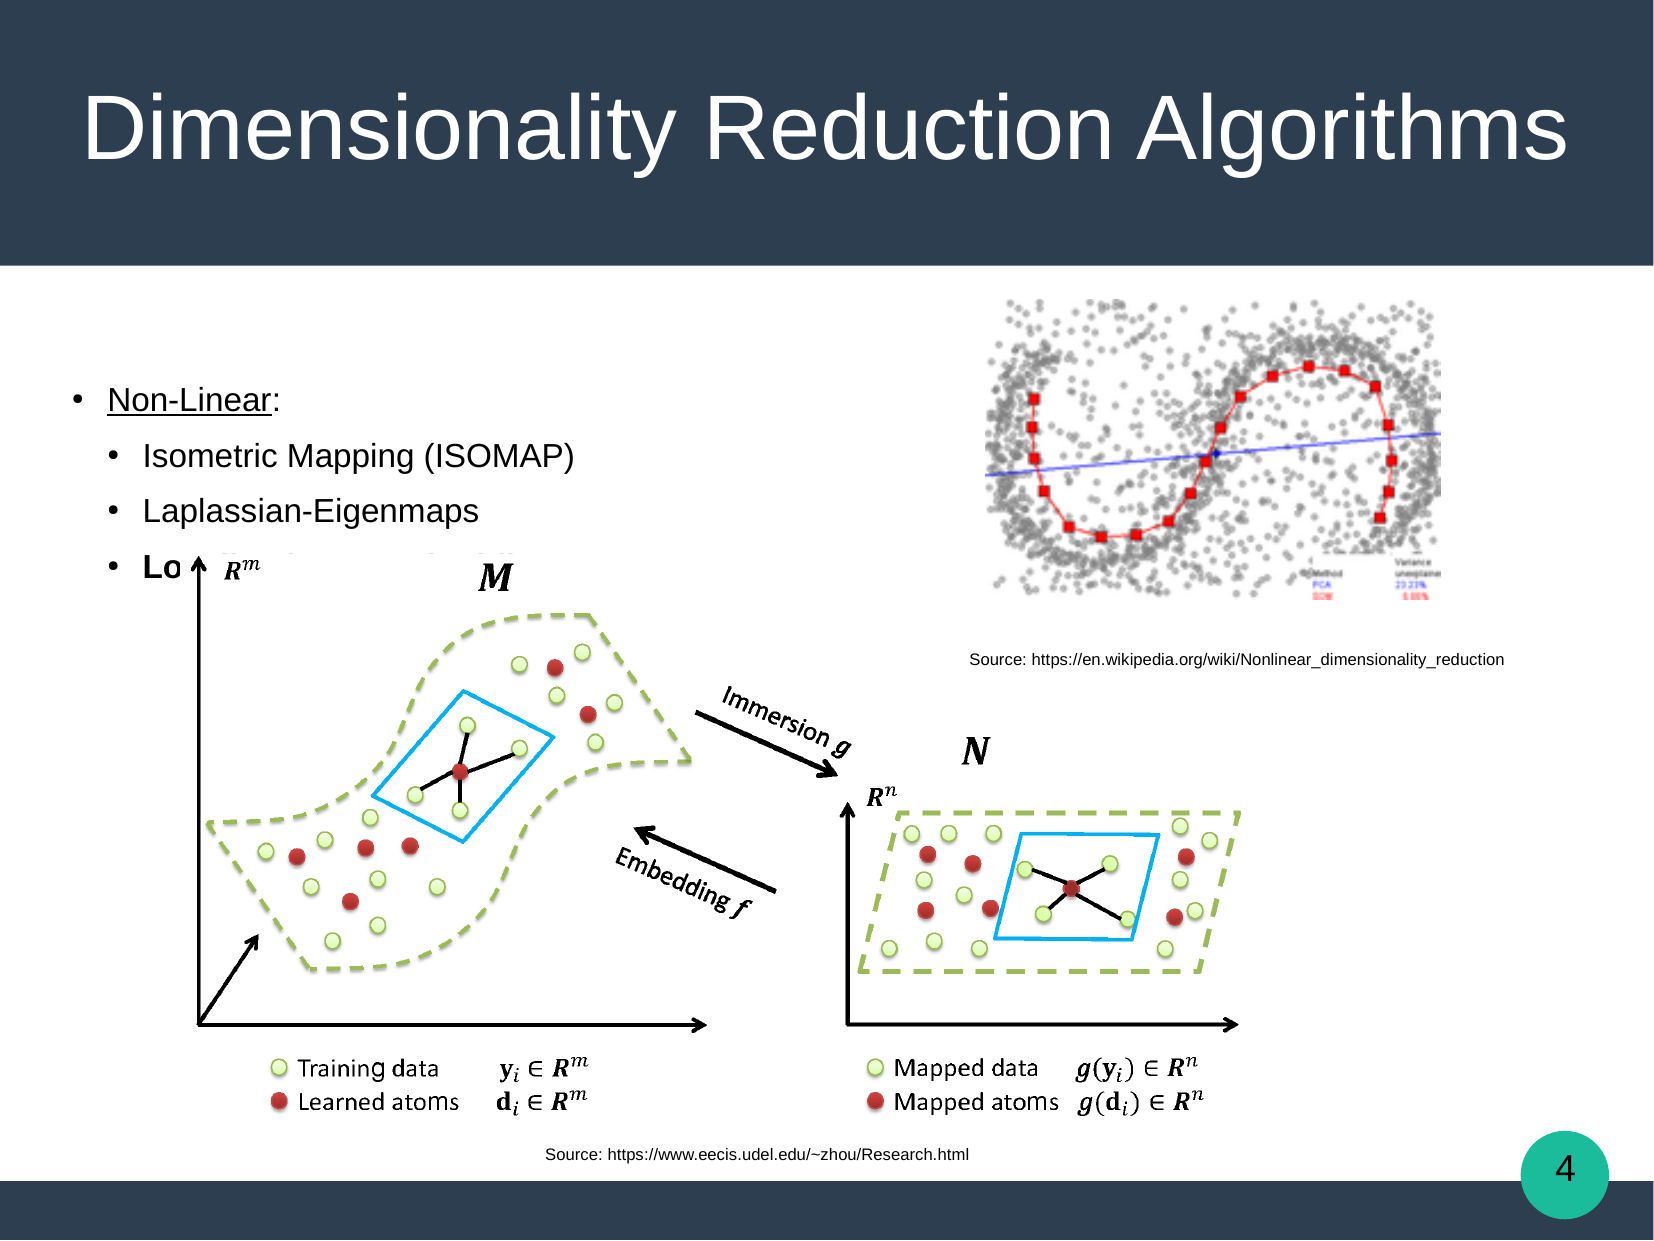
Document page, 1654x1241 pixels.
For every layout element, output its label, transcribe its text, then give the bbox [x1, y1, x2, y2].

text_box Source: https://www.eecis.udel.edu/~zhou/Research.html [585, 1140, 931, 1171]
picture [180, 299, 1441, 1119]
text_box <number> [1540, 1140, 1654, 1223]
title Dimensionality Reduction Algorithms [59, 49, 1595, 207]
text_box Source: https://en.wikipedia.org/wiki/Nonlinear_dimensionality_reduction [1065, 645, 1411, 676]
subtitle Non-Linear: Isometric Mapping (ISOMAP) Laplassian-Eigenmaps Locally Linear Embeddings [71, 151, 1561, 1241]
